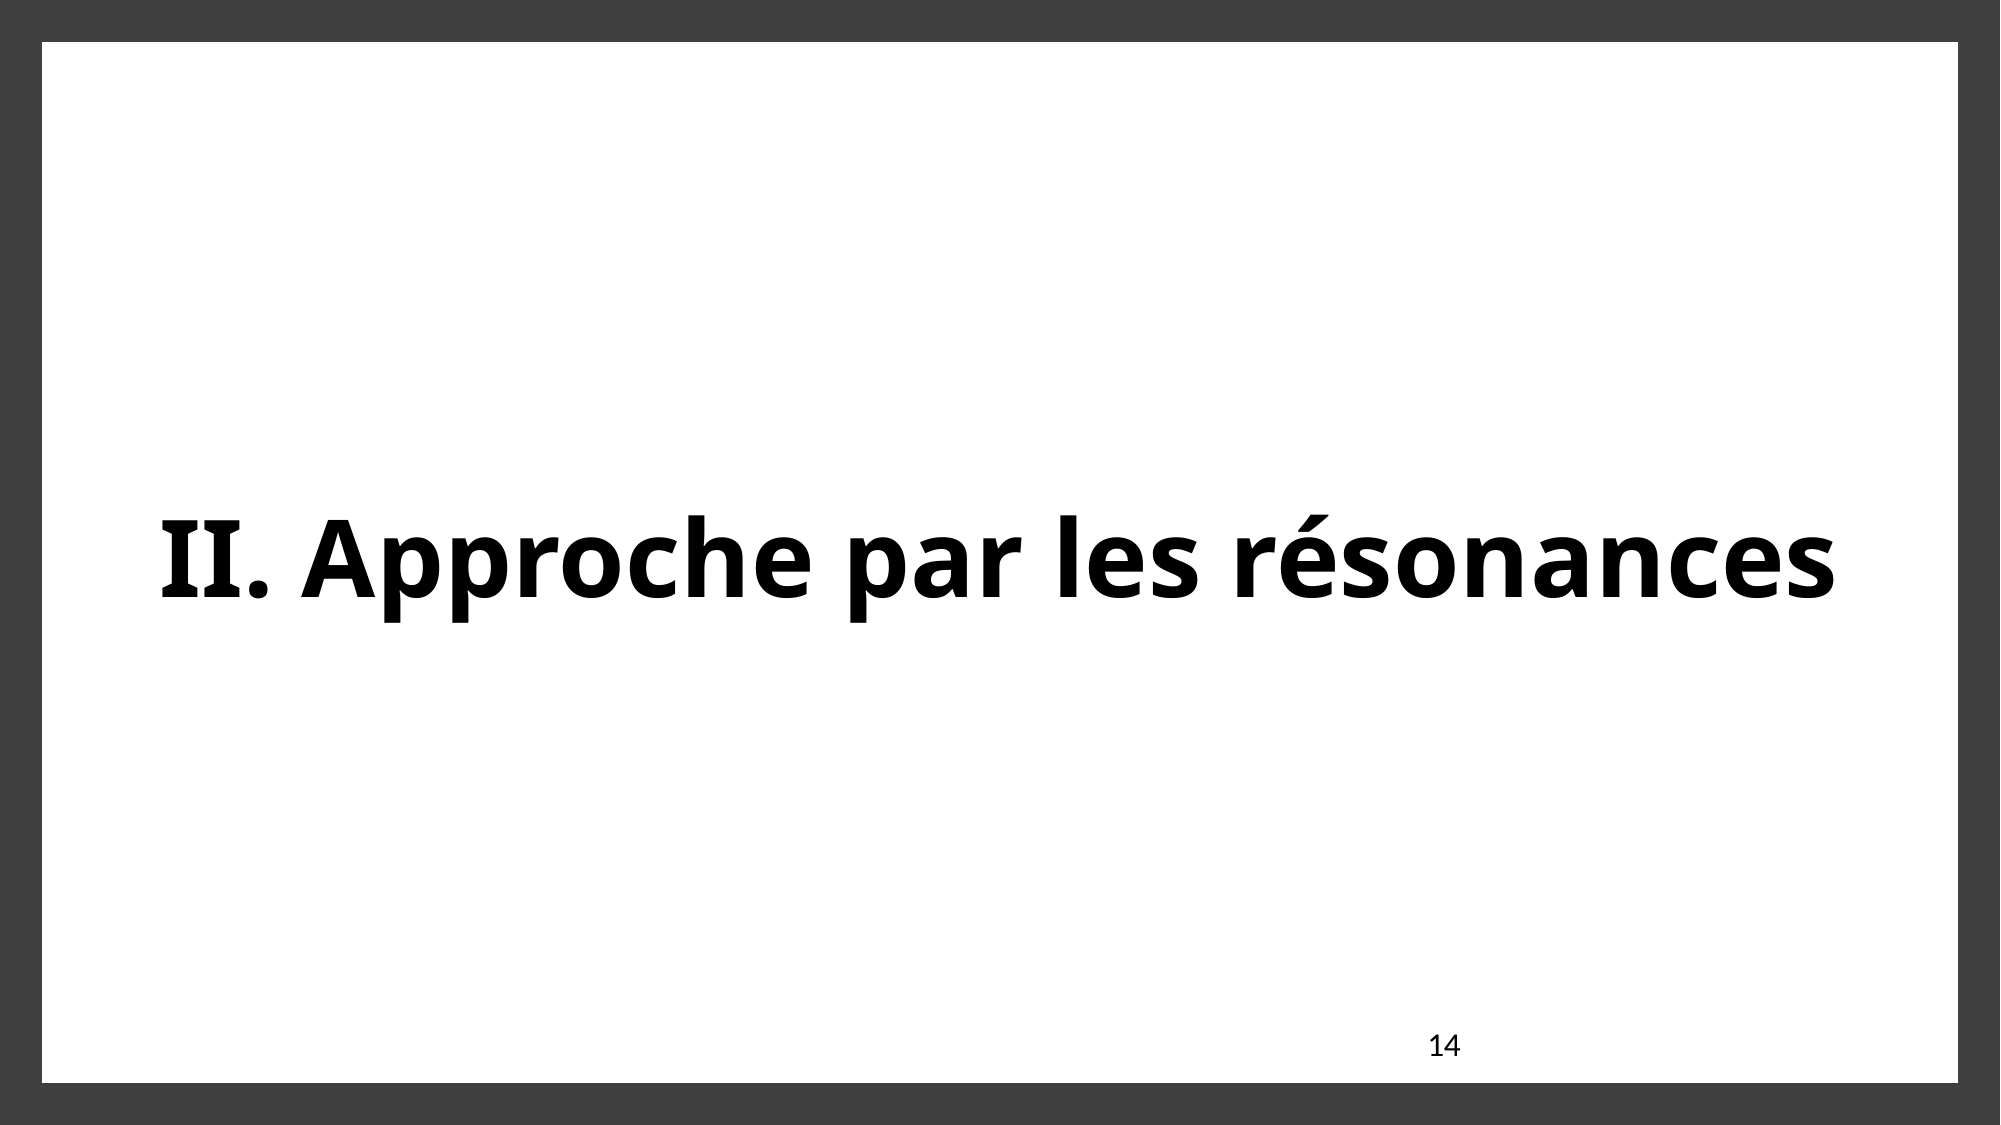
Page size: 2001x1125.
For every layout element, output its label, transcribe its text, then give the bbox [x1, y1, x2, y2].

title II. Approche par les résonances [137, 453, 1863, 672]
text_box [0, 0, 2000, 1125]
